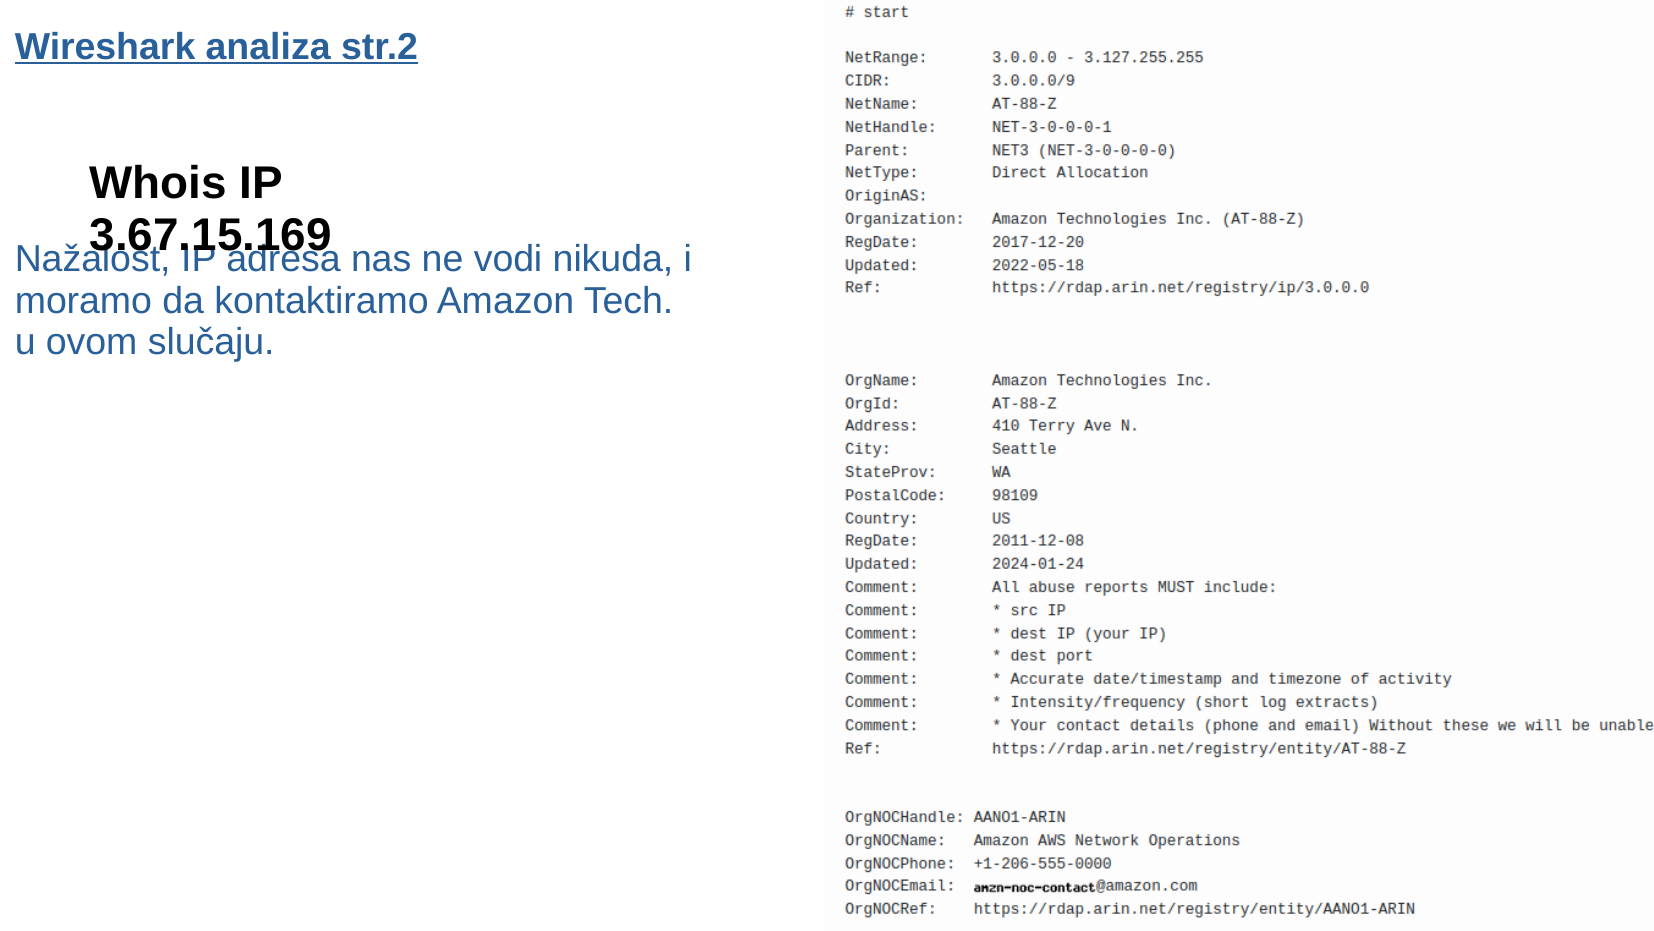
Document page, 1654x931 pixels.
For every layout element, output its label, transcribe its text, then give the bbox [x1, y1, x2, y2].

text_box Wireshark analiza str.2 [0, 18, 825, 113]
text_box Whois IP 3.67.15.169 [75, 150, 552, 265]
text_box Nažalost, IP adresa nas ne vodi nikuda, i moramo da kontaktiramo Amazon Tech. u ovom slučaju. [0, 229, 713, 413]
picture [825, 0, 1654, 931]
